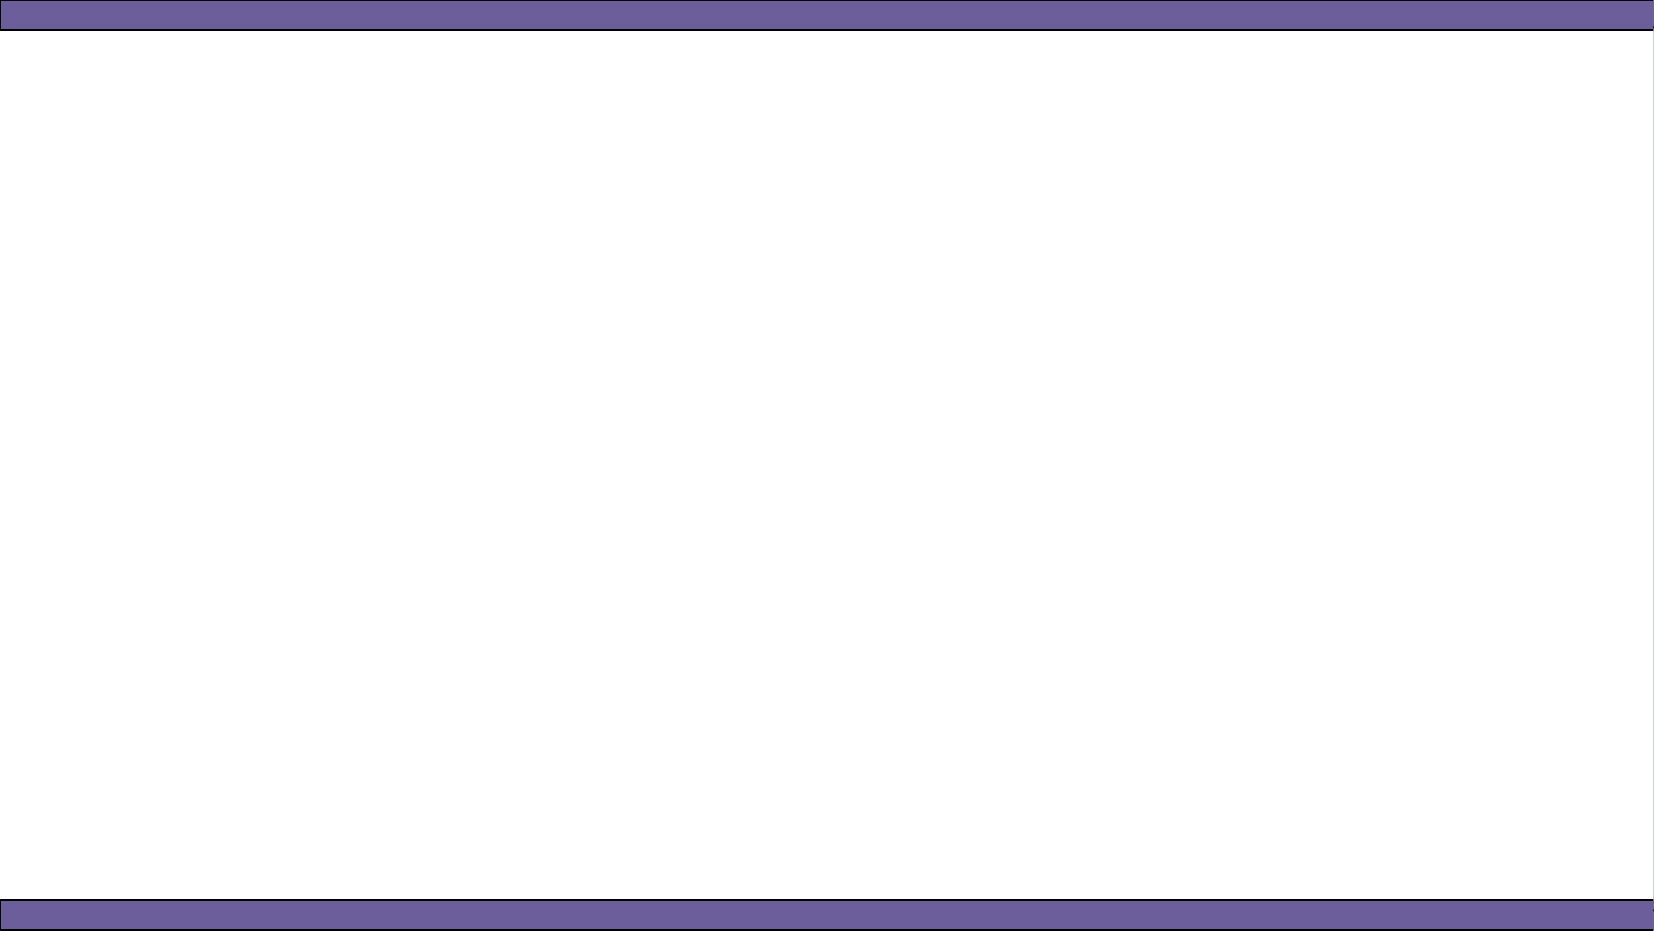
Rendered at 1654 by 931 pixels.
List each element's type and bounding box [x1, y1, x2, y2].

picture [0, 31, 1654, 900]
text_box [0, 900, 1654, 931]
text_box [0, 0, 1654, 31]
